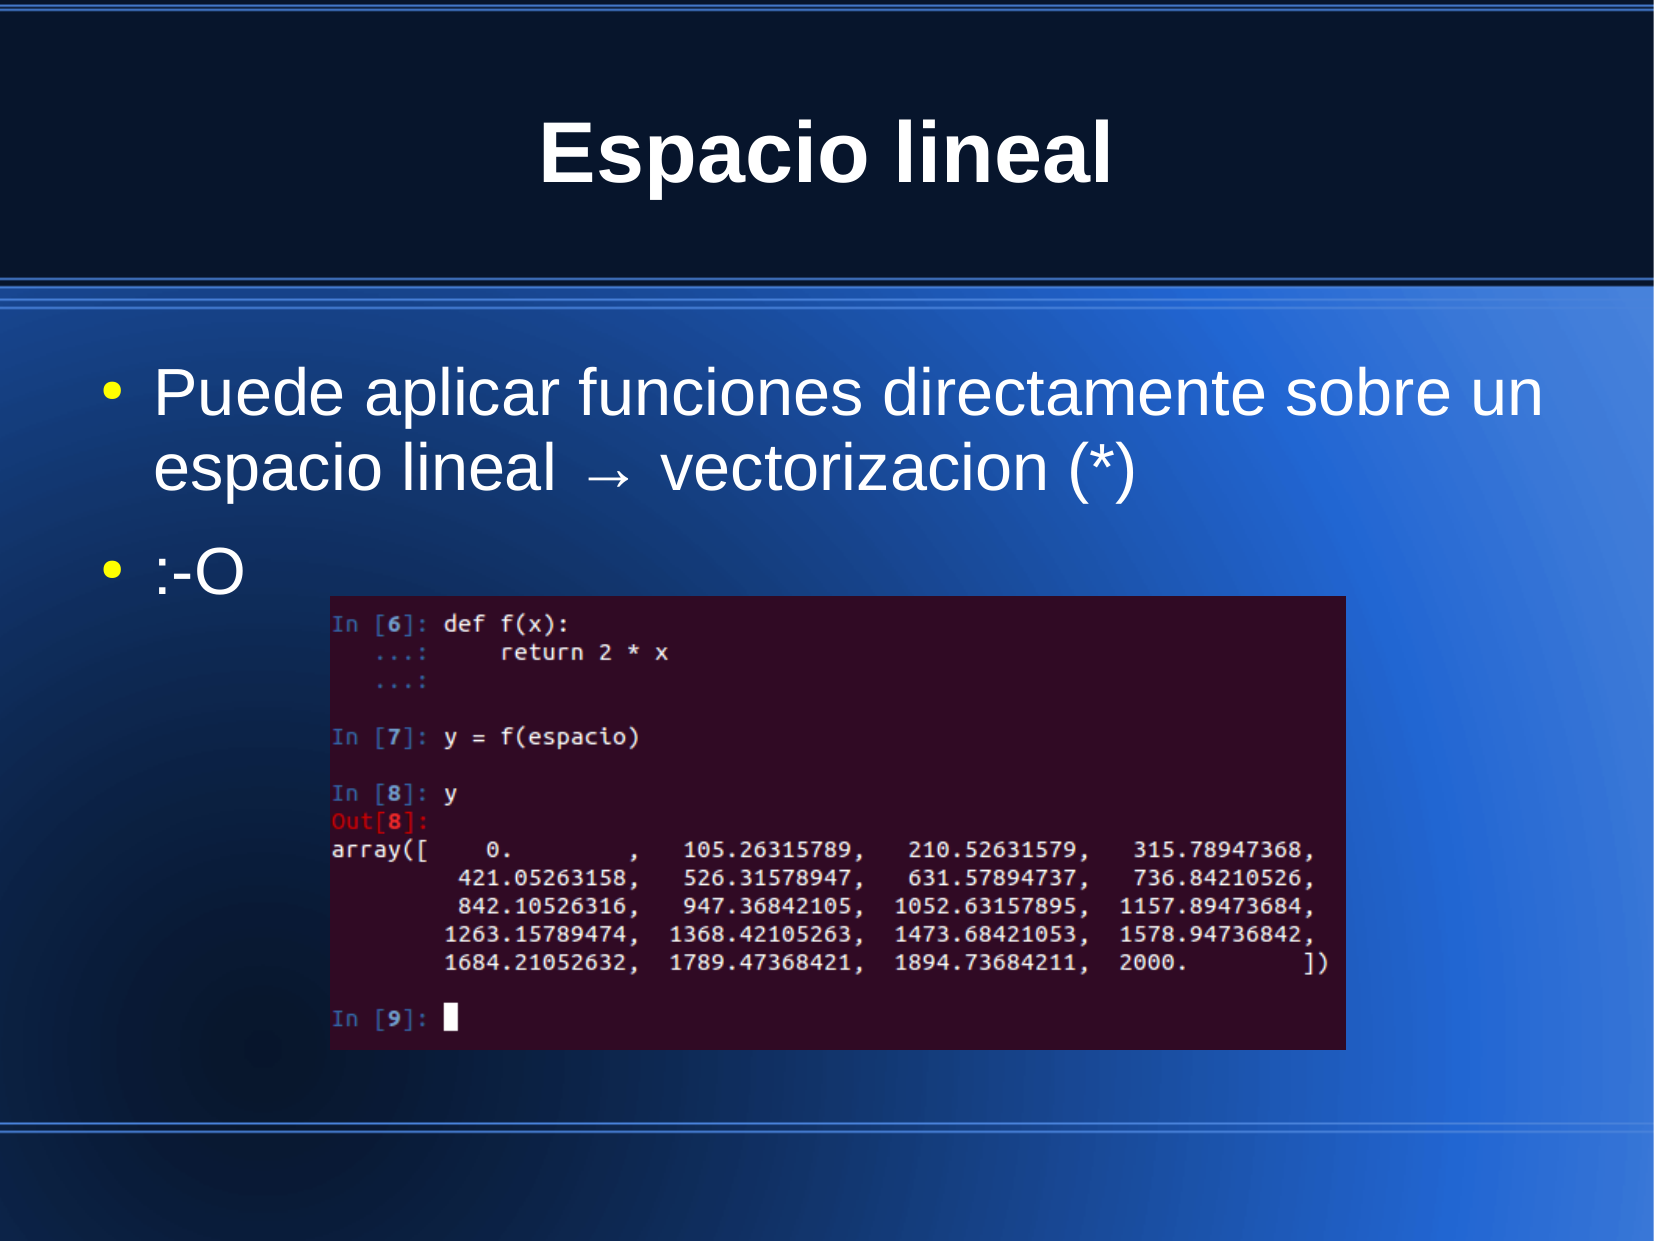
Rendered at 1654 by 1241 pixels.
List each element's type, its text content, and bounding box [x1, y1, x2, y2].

title Espacio lineal [82, 49, 1571, 257]
picture [0, 0, 1654, 1241]
list Puede aplicar funciones directamente sobre un espacio lineal → vectorizacion (*) :-O [82, 355, 1571, 1075]
